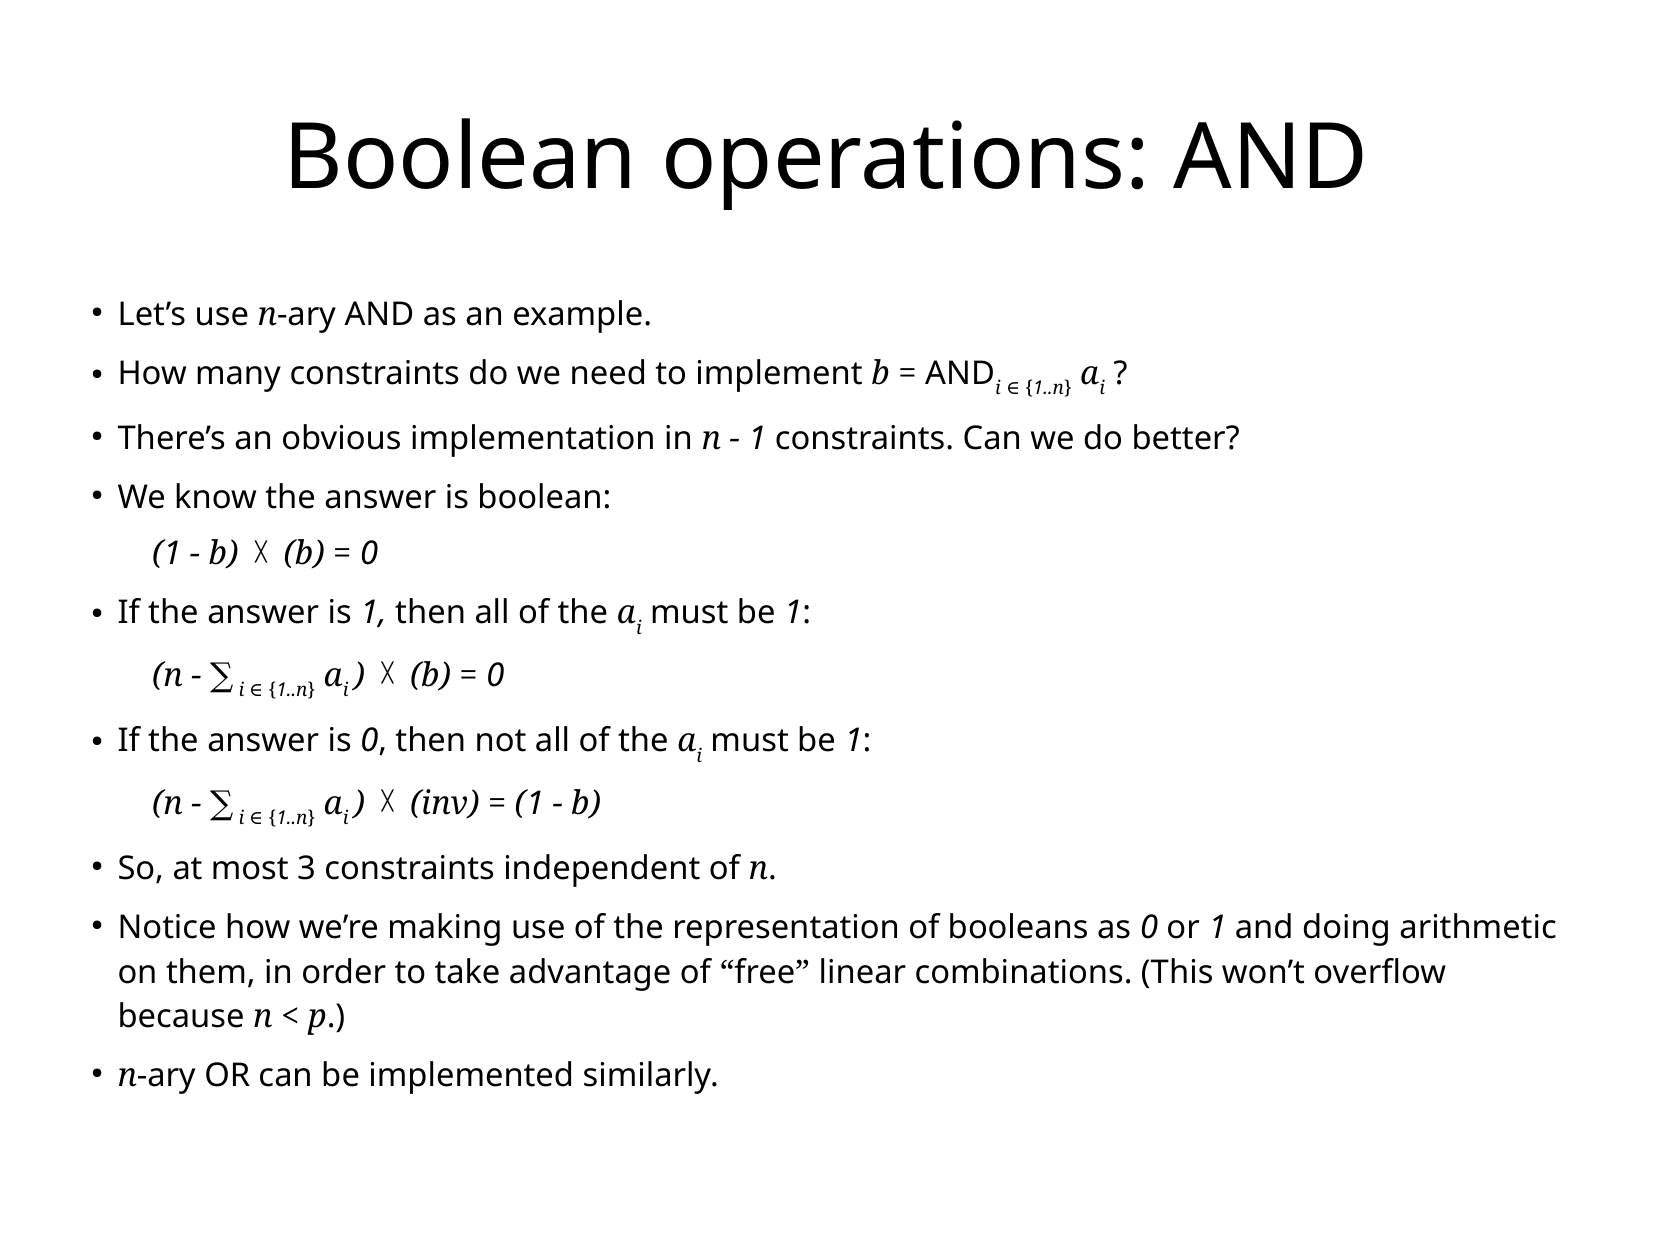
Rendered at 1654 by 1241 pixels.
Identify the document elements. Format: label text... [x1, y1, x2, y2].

list Let’s use n-ary AND as an example. How many constraints do we need to implement b = ANDi ∈ {1..n} ai ? There’s an obvious implementation in n - 1 constraints. Can we do better? We know the answer is boolean: (1 - b) ╳ (b) = 0 If the answer is 1, then all of the ai must be 1: (n - ∑ i ∈ {1..n} ai ) ╳ (b) = 0 If the answer is 0, then not all of the ai must be 1: (n - ∑ i ∈ {1..n} ai ) ╳ (inv) = (1 - b) So, at most 3 constraints independent of n. Notice how we’re making use of the representation of booleans as 0 or 1 and doing arithmetic on them, in order to take advantage of “free” linear combinations. (This won’t overflow because n < p.) n-ary OR can be implemented similarly. [82, 290, 1571, 1099]
title Boolean operations: AND [82, 49, 1571, 257]
